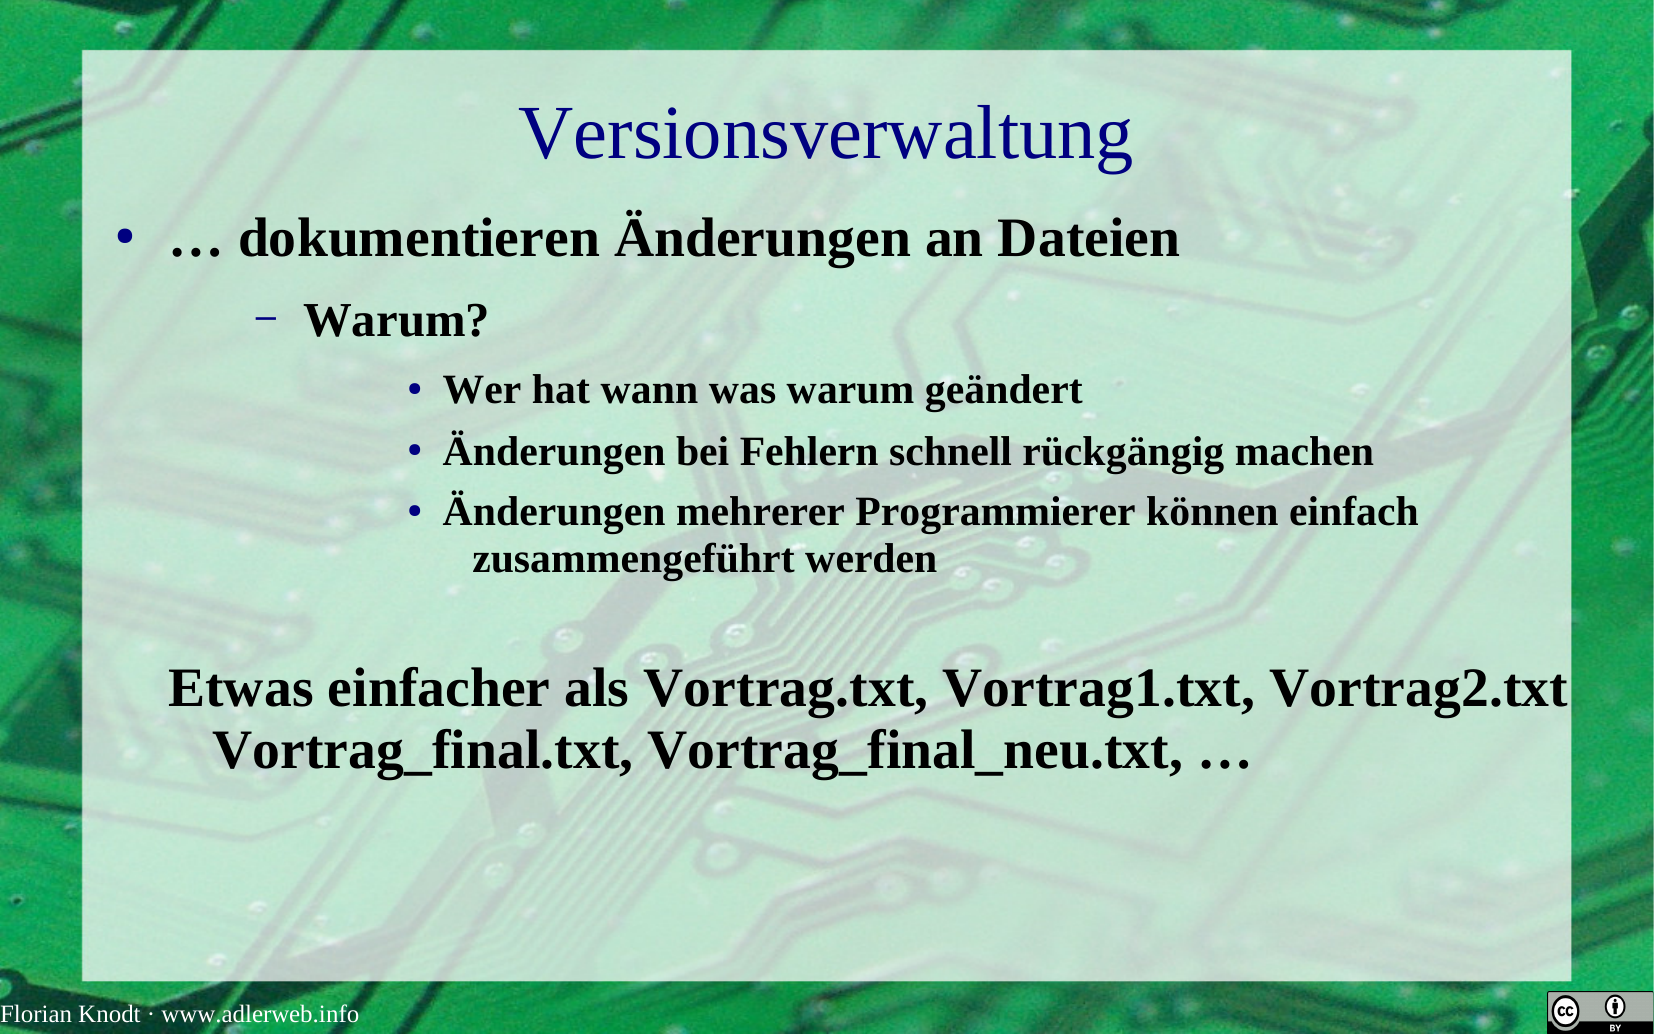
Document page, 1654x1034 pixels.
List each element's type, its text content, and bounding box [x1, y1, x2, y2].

picture [0, 0, 1654, 1034]
title Versionsverwaltung [82, 46, 1571, 206]
list … dokumentieren Änderungen an Dateien Warum? Wer hat wann was warum geändert Änderungen bei Fehlern schnell rückgängig machen Änderungen mehrerer Programmierer können einfach zusammengeführt werden Etwas einfacher als Vortrag.txt, Vortrag1.txt, Vortrag2.txt Vortrag_final.txt, Vortrag_final_neu.txt, … [82, 206, 1571, 965]
